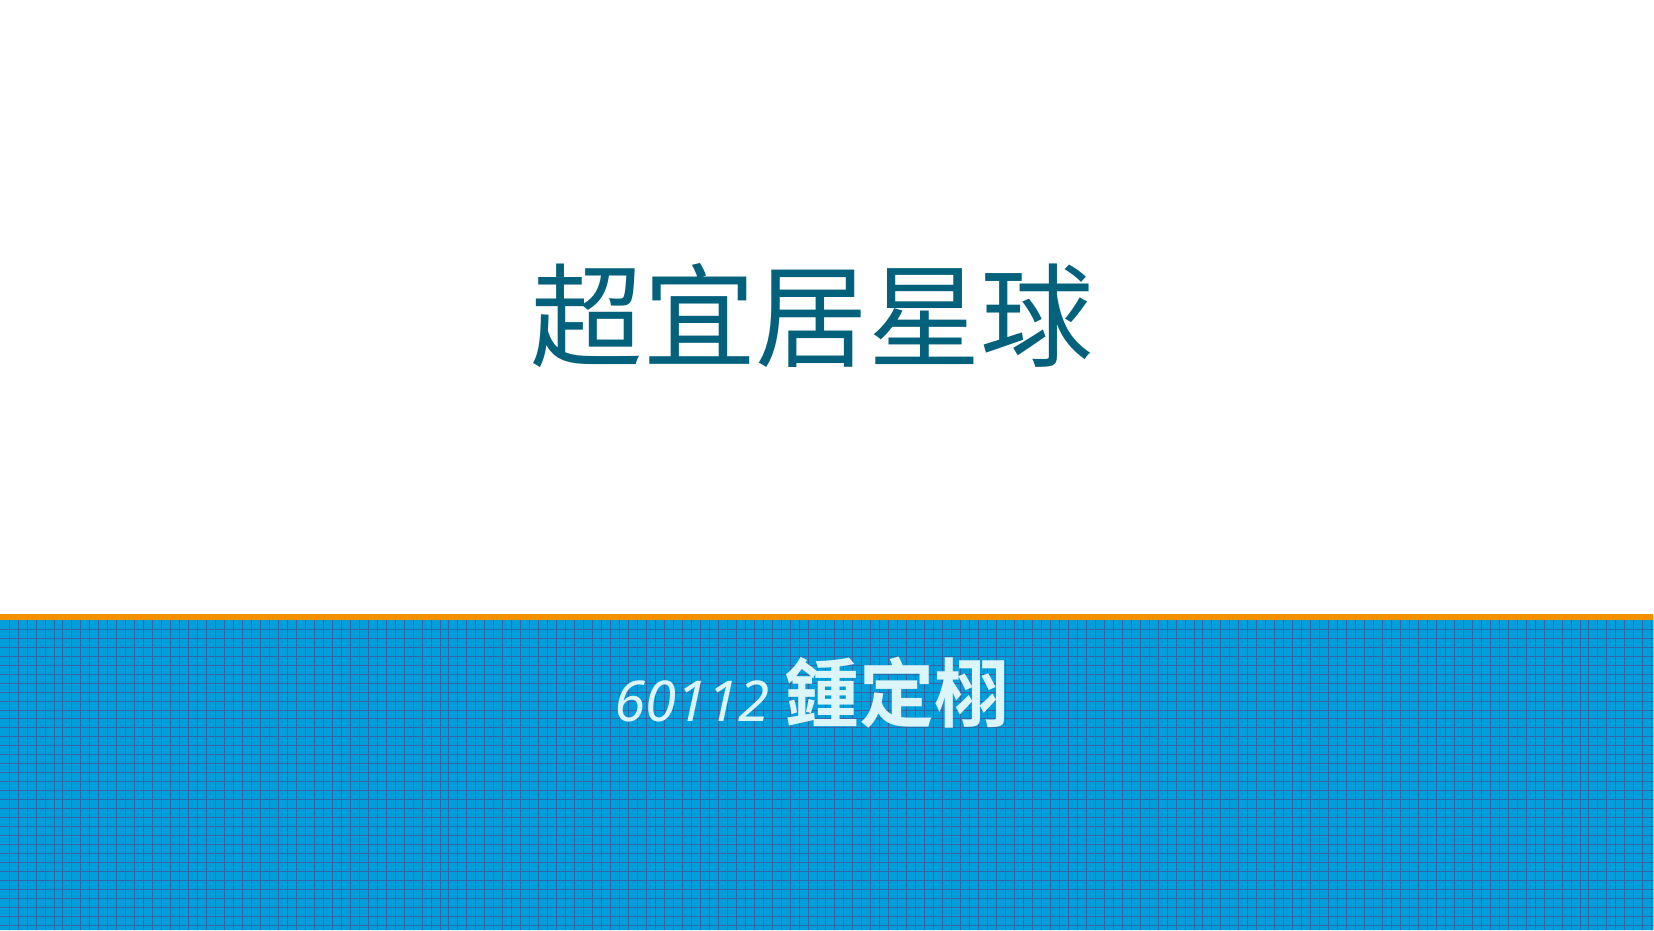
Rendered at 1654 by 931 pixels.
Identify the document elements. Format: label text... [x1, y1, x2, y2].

subtitle 60112鍾定栩 [73, 634, 1551, 827]
title 超宜居星球 [73, 44, 1551, 576]
